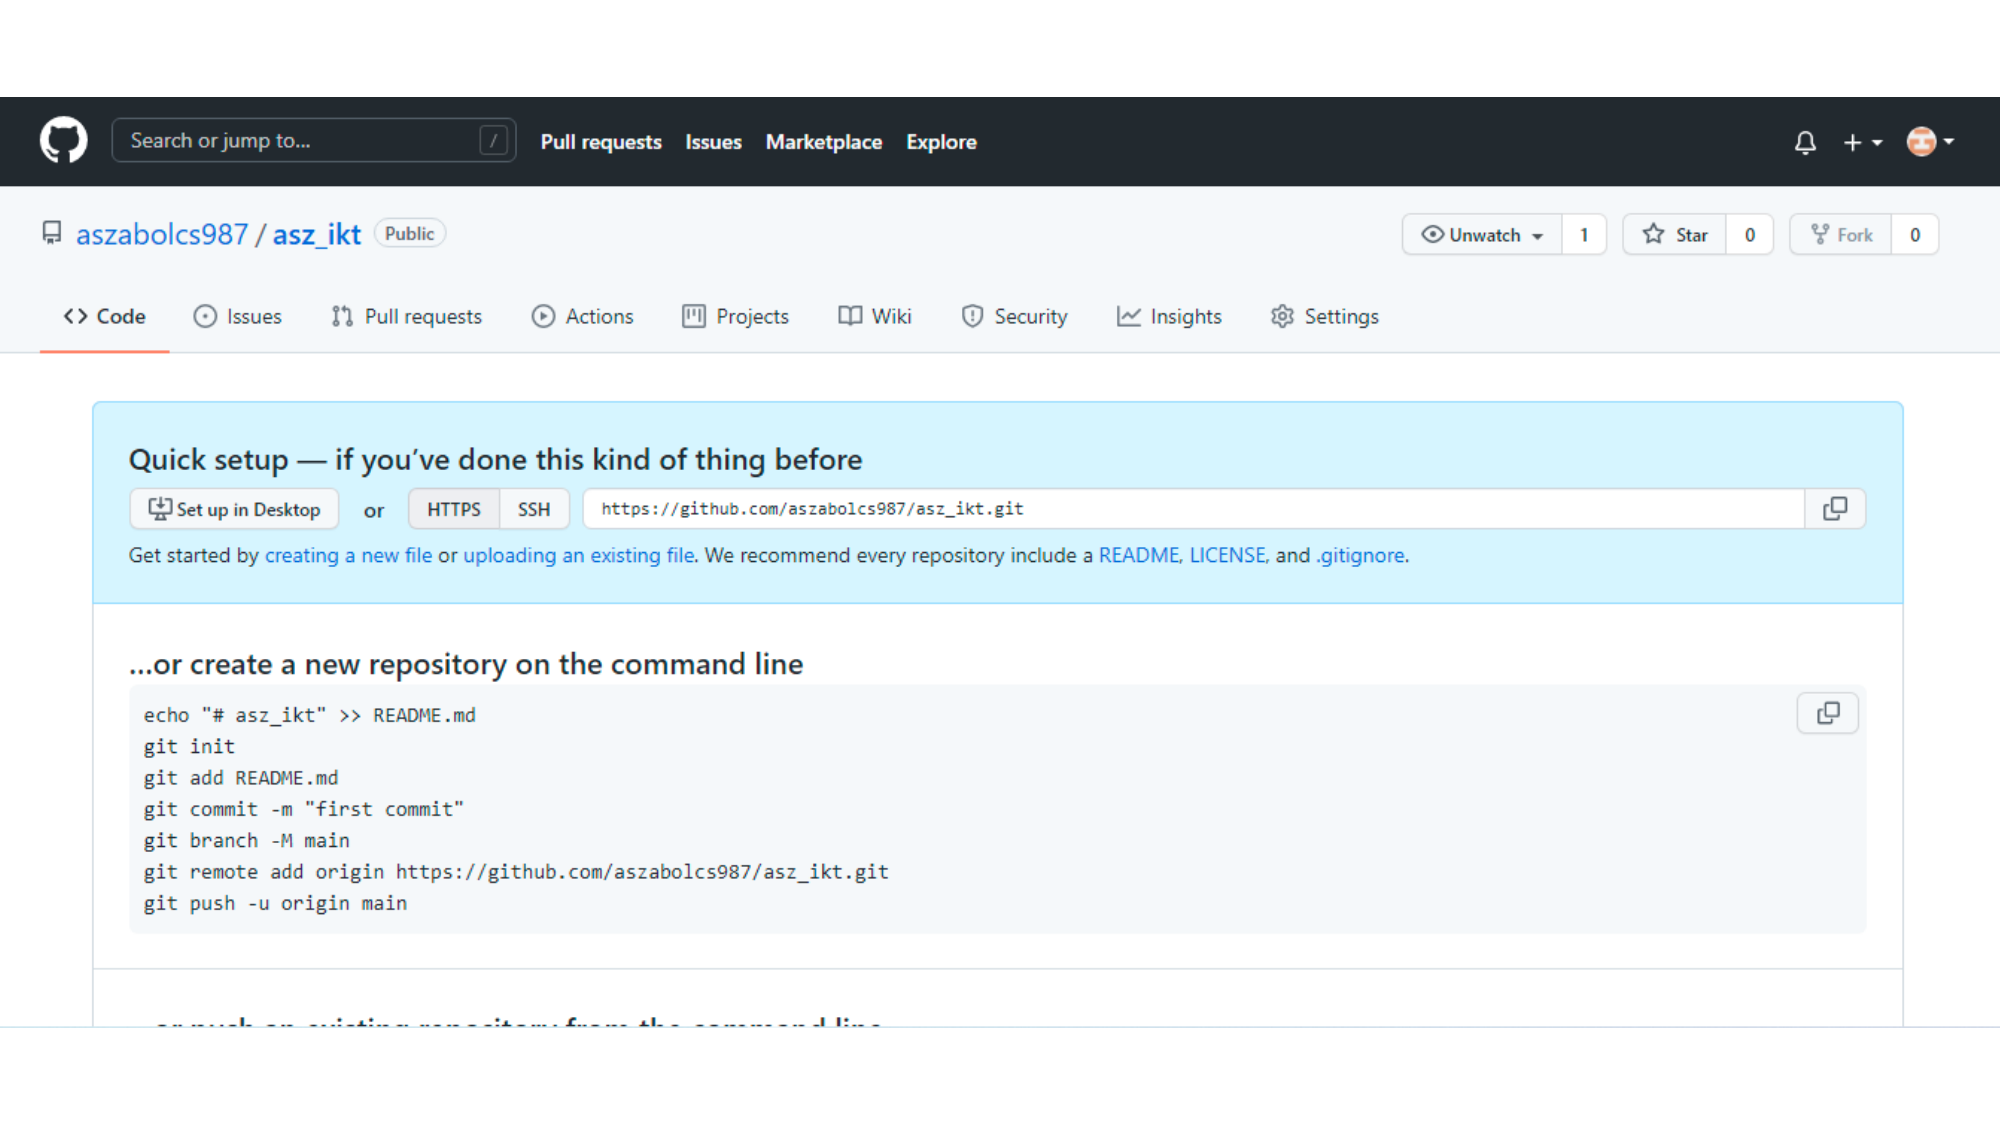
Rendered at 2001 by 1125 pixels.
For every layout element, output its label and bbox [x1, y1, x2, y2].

picture [0, 97, 2000, 1028]
